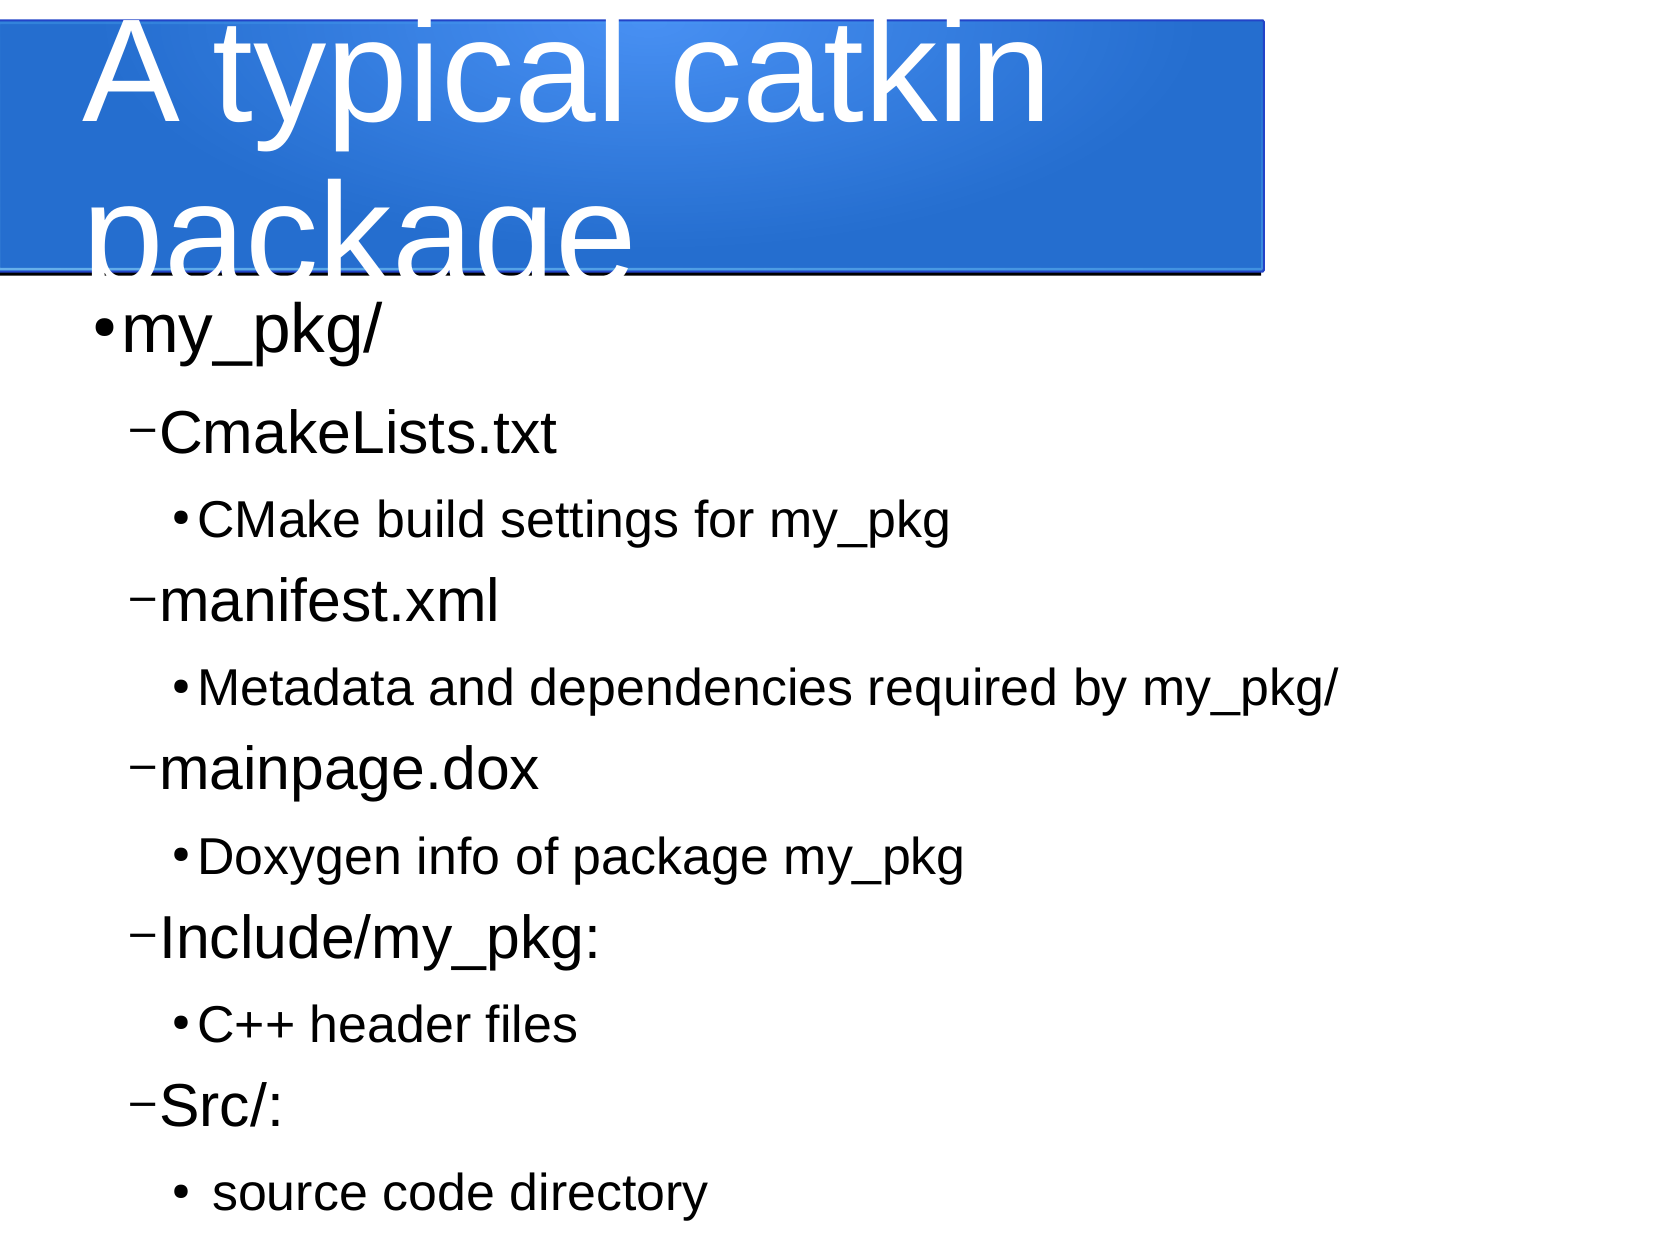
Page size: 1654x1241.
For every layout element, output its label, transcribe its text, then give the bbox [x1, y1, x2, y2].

title A typical catkin package [82, 0, 1250, 290]
list my_pkg/ CmakeLists.txt CMake build settings for my_pkg manifest.xml Metadata and dependencies required by my_pkg/ mainpage.dox Doxygen info of package my_pkg Include/my_pkg: C++ header files Src/: source code directory [82, 290, 1571, 1231]
